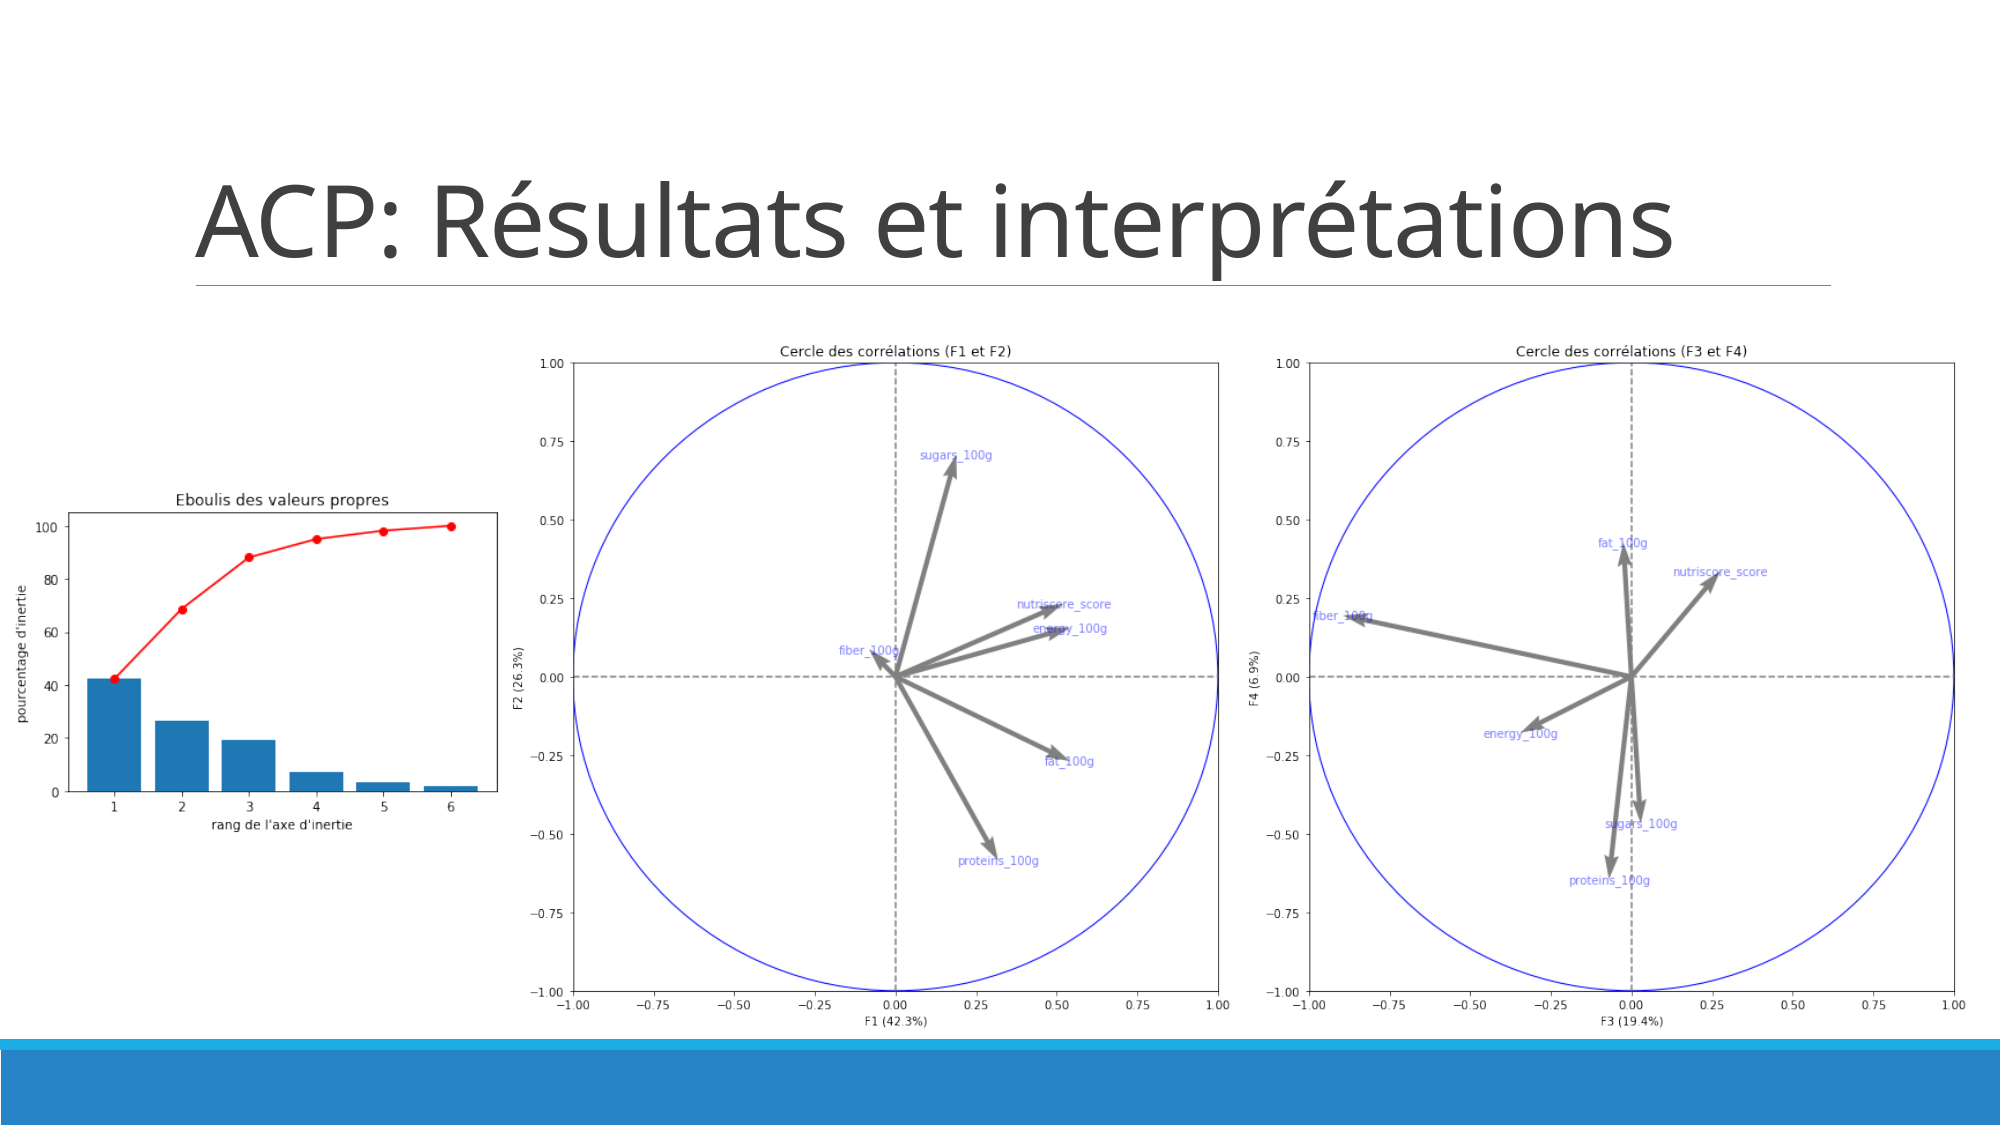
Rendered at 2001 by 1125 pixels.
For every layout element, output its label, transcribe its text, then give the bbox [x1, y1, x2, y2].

picture [1241, 337, 1975, 1035]
picture [8, 337, 1239, 1035]
title ACP: Résultats et interprétations [180, 47, 1831, 286]
